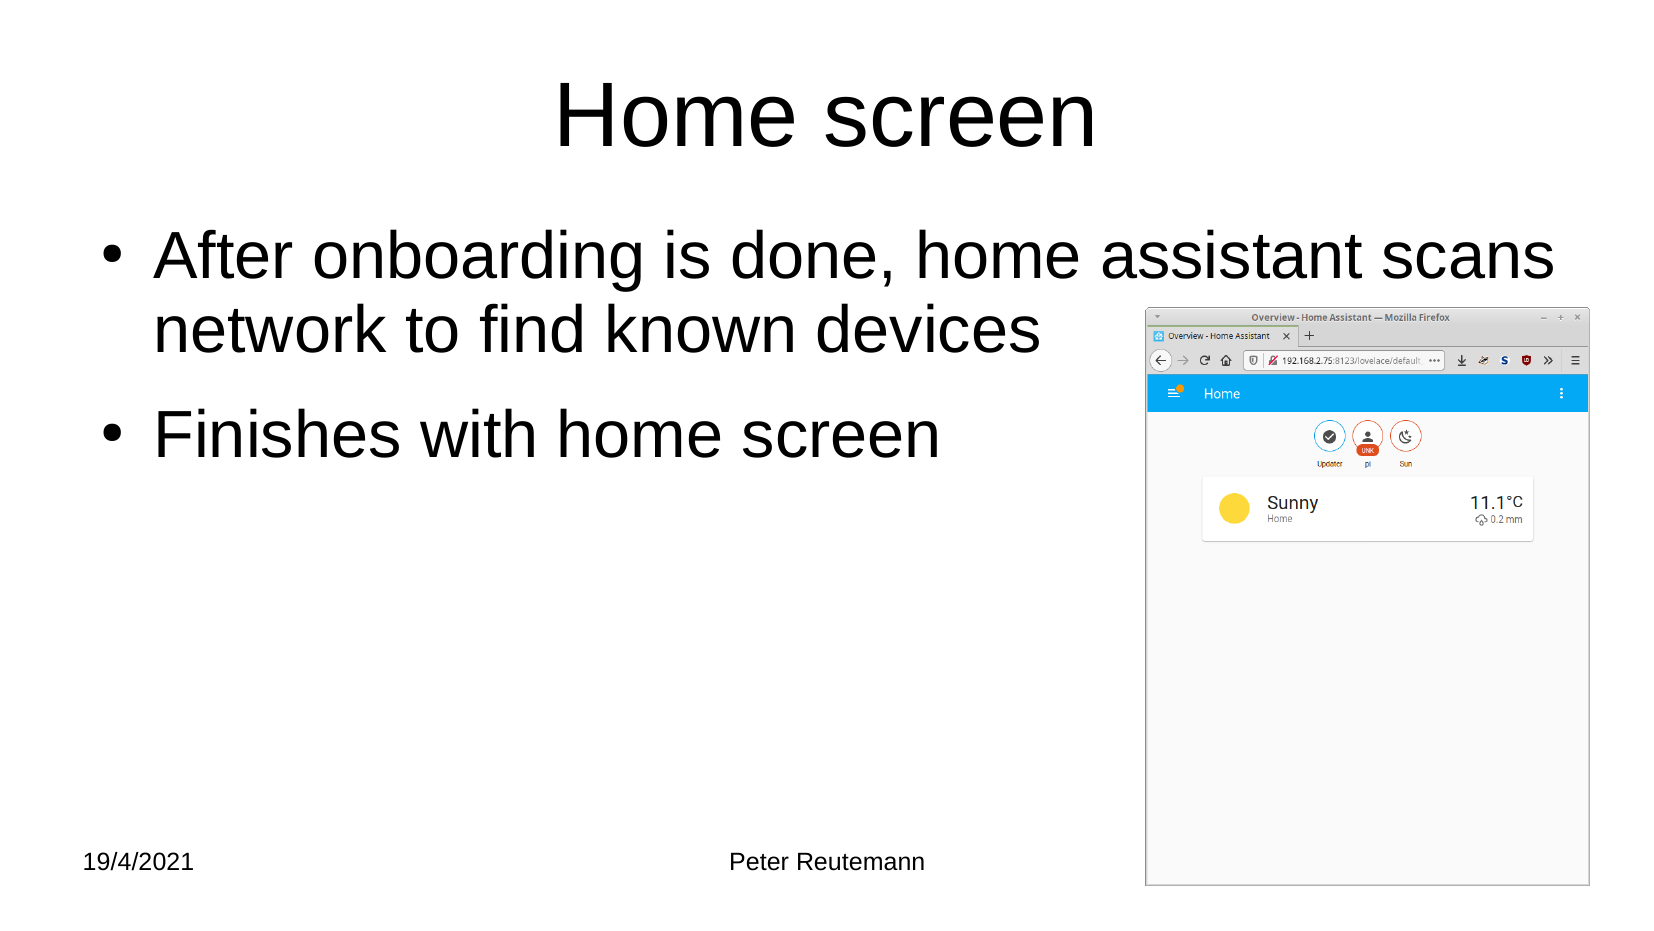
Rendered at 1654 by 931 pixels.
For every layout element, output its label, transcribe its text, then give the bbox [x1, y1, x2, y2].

picture [1145, 307, 1590, 886]
list After onboarding is done, home assistant scans network to find known devices Finishes with home screen [82, 217, 1571, 758]
title Home screen [82, 37, 1571, 193]
